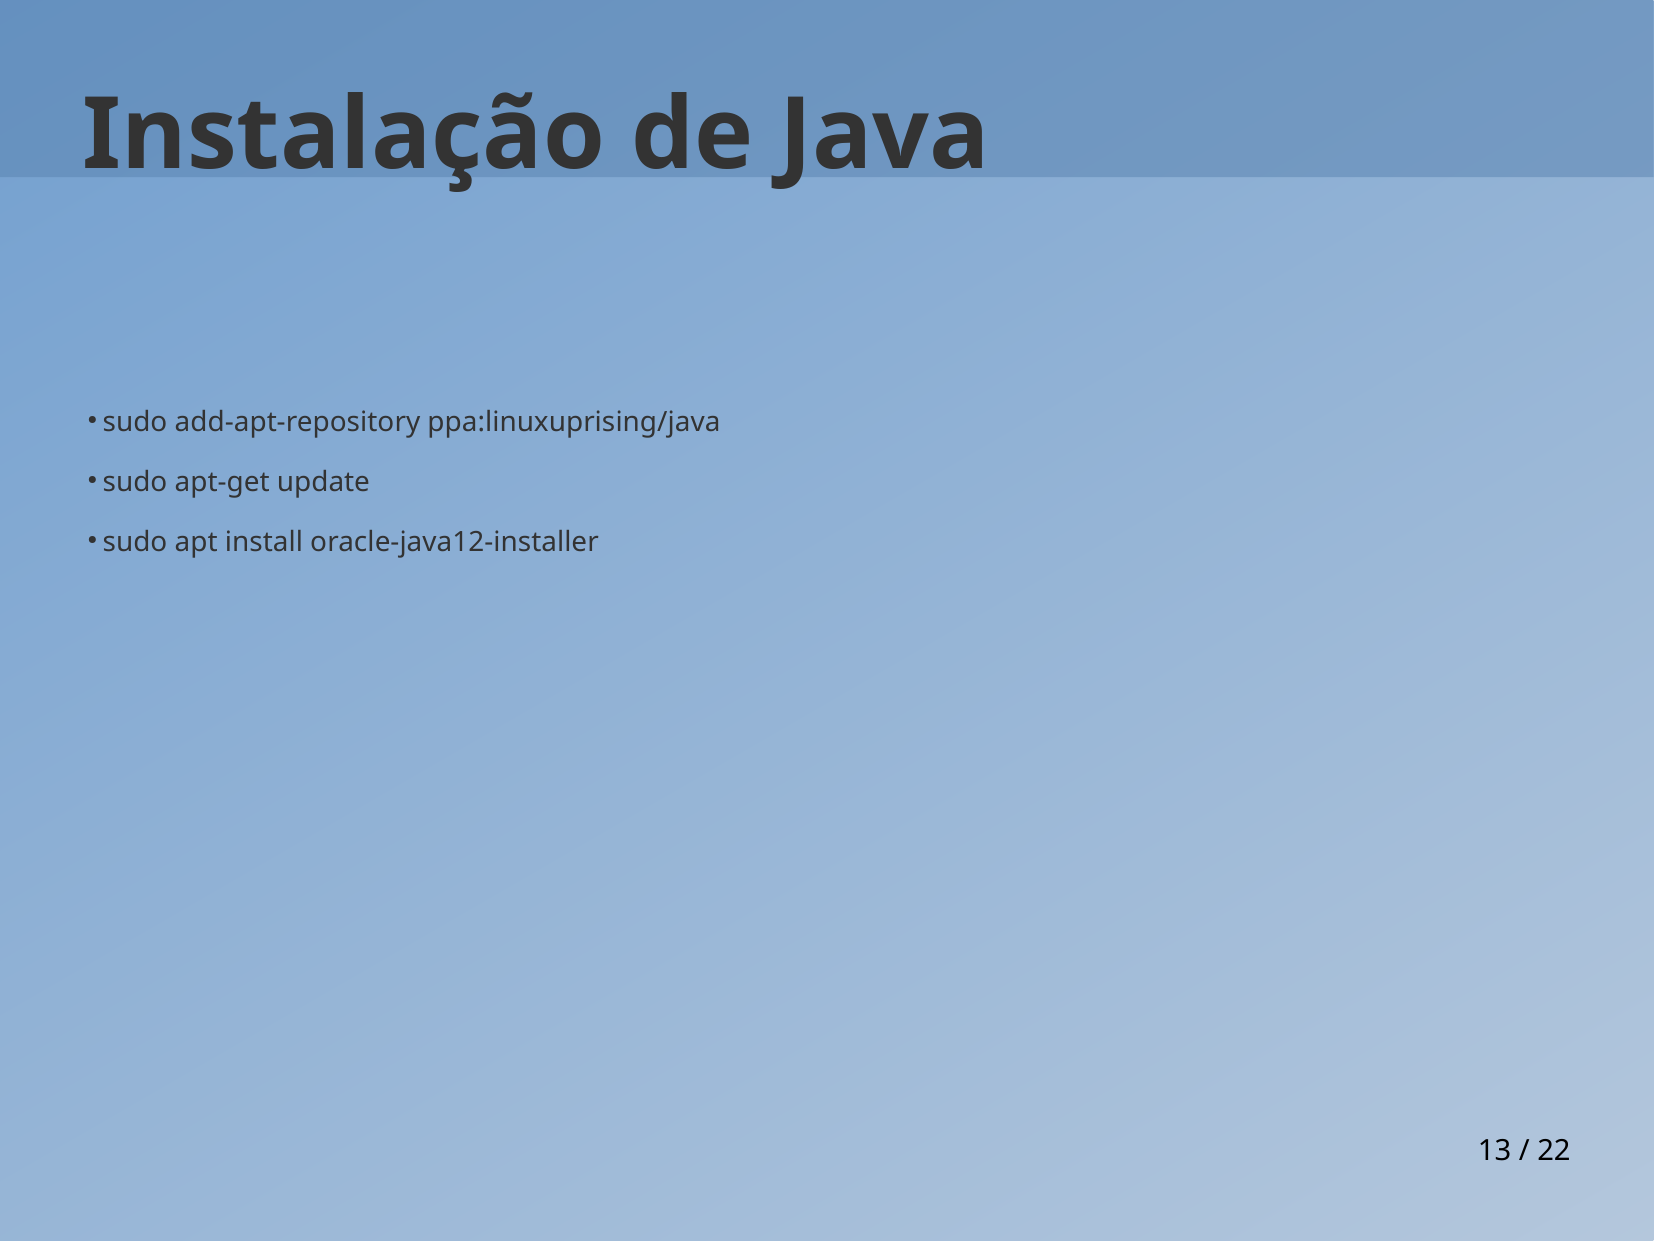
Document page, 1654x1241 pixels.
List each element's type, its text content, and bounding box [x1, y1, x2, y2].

list sudo add-apt-repository ppa:linuxuprising/java sudo apt-get update sudo apt install oracle-java12-installer [82, 401, 1489, 563]
title Instalação de Java [82, 11, 1489, 249]
